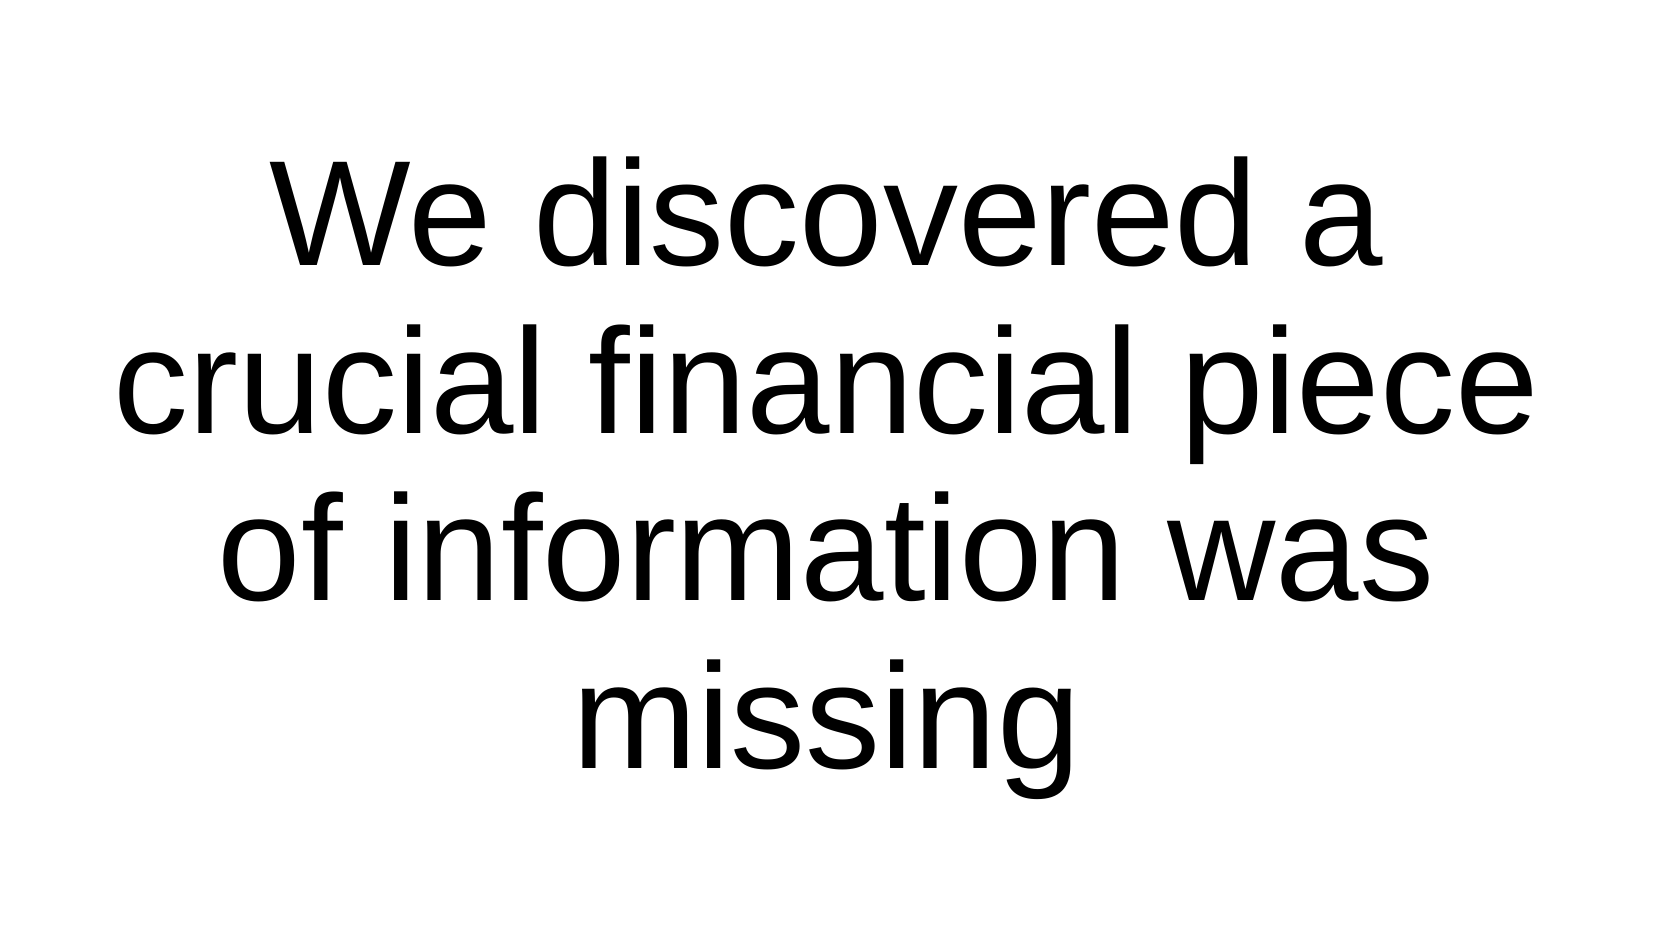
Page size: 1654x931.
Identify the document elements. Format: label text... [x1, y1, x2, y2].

title We discovered a crucial financial piece of information was missing [73, 41, 1581, 890]
